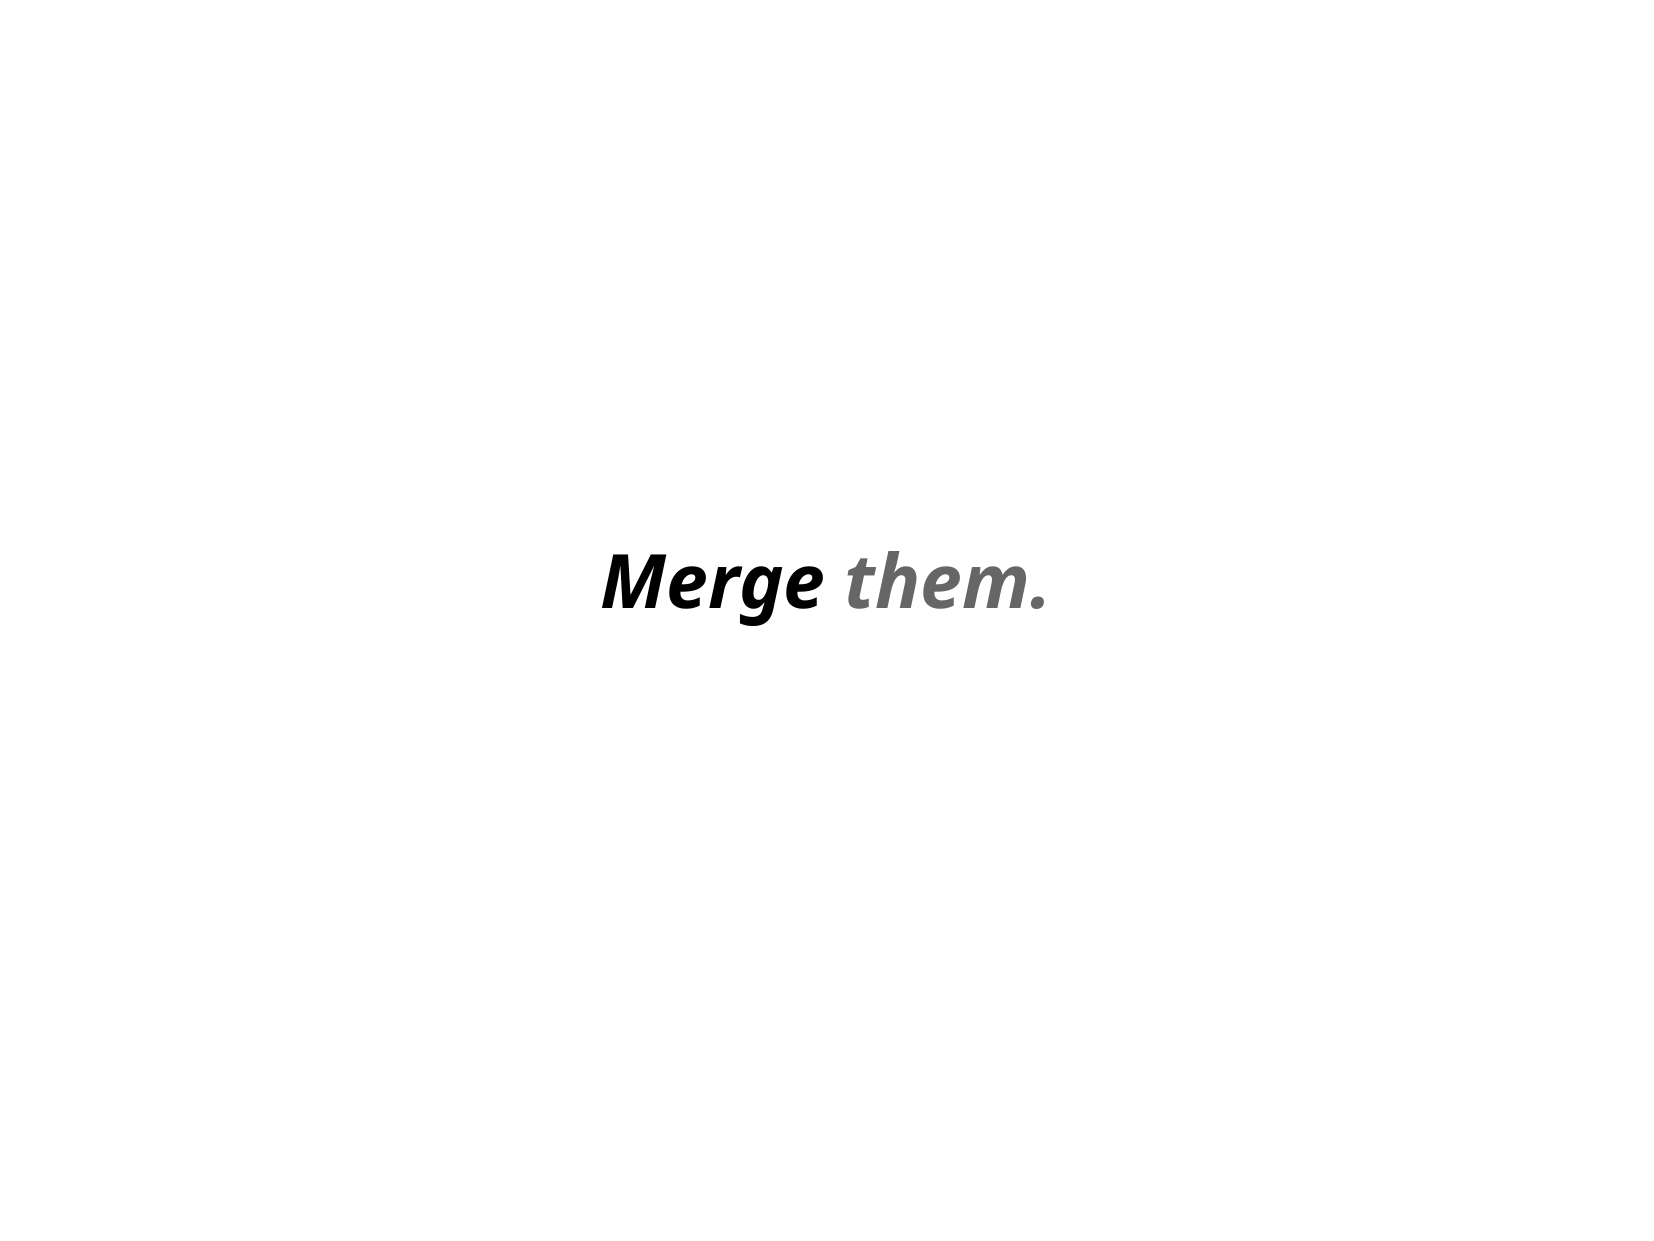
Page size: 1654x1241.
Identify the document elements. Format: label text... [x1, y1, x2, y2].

subtitle Merge them. [82, 49, 1571, 1109]
